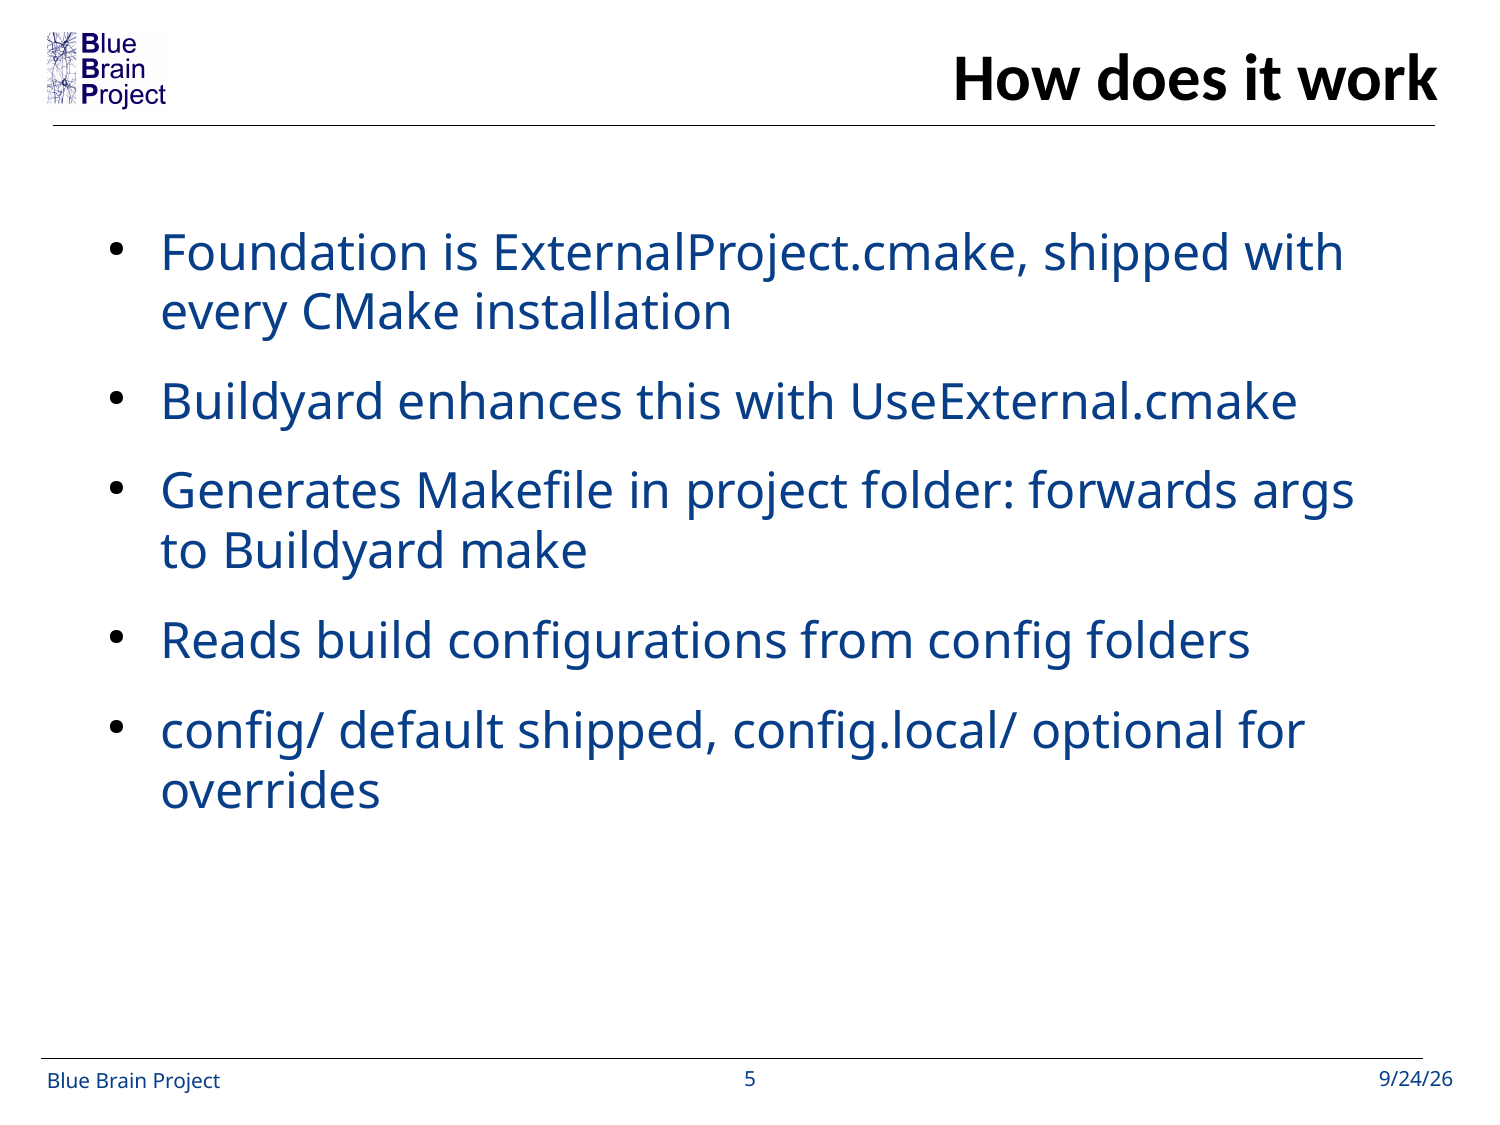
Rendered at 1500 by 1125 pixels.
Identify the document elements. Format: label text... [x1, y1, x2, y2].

footer Blue Brain Project [31, 1050, 583, 1111]
picture [47, 29, 104, 114]
slide_number 6/12/12 [917, 1050, 1469, 1111]
slide_number <number> [583, 1050, 917, 1111]
title How does it work [104, 22, 1455, 126]
list Foundation is ExternalProject.cmake, shipped with every CMake installation Buildyard enhances this with UseExternal.cmake Generates Makefile in project folder: forwards args to Buildyard make Reads build configurations from config folders config/ default shipped, config.local/ optional for overrides [75, 212, 1426, 1013]
